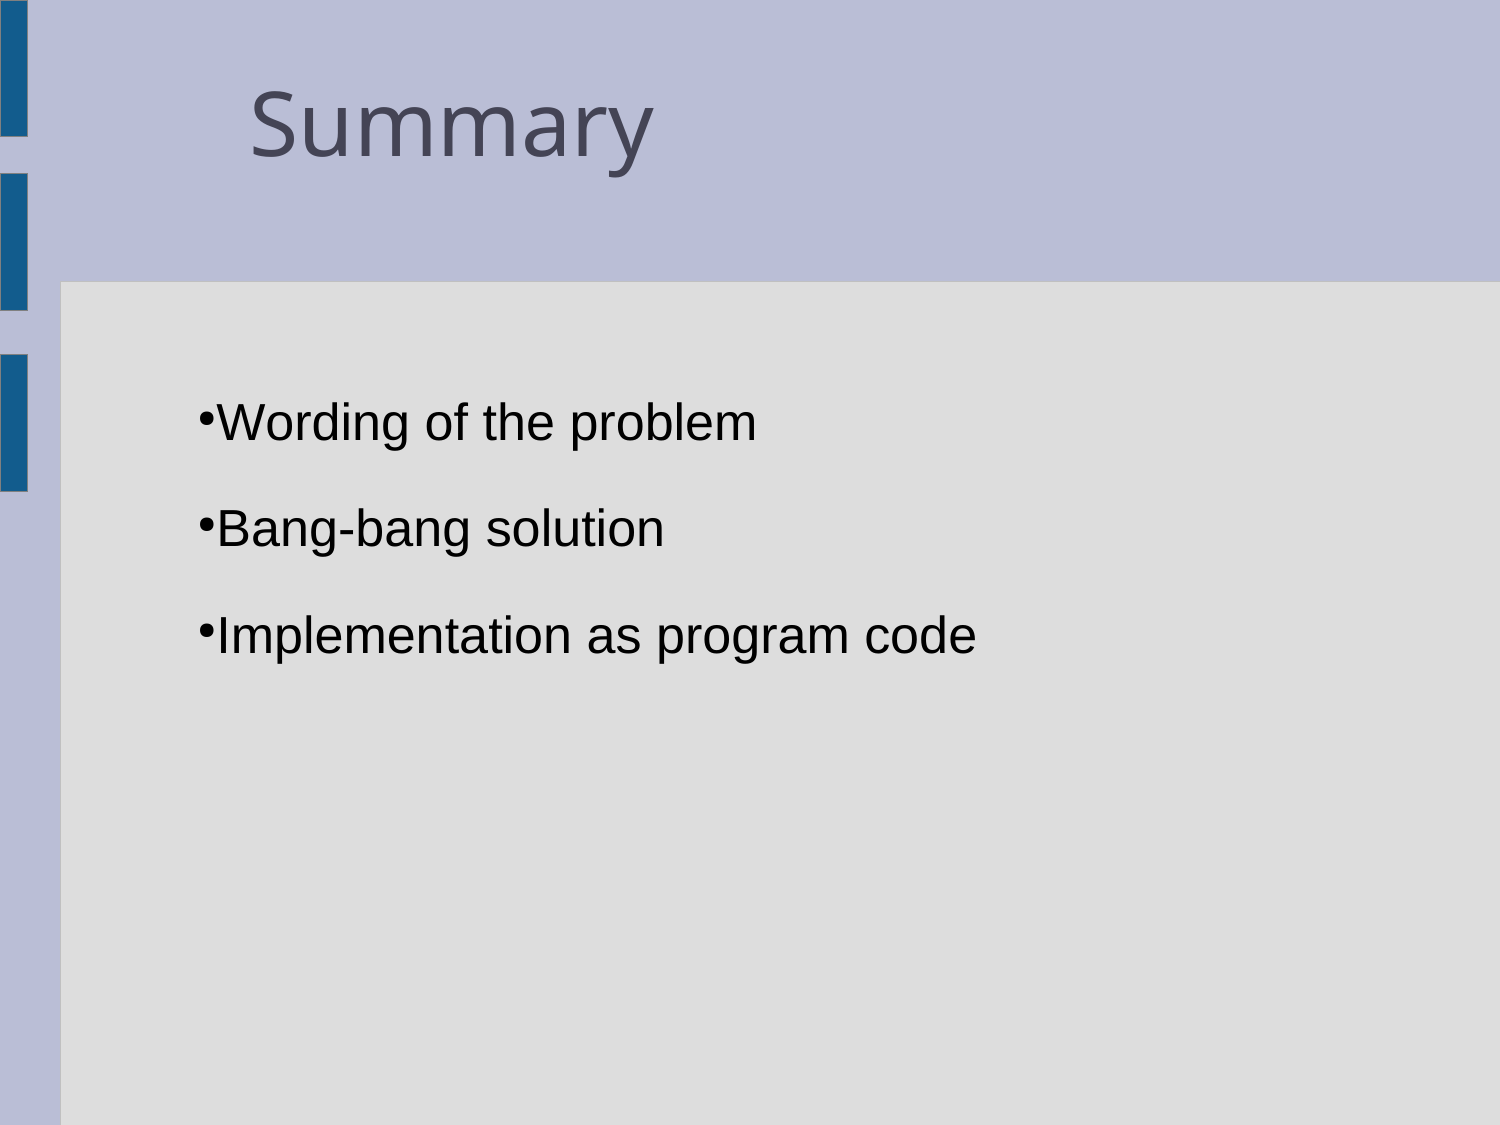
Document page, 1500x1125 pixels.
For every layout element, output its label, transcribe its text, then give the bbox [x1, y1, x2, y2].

title Summary [234, 59, 1450, 301]
subtitle Wording of the problem Bang-bang solution Implementation as program code [183, 349, 1399, 638]
